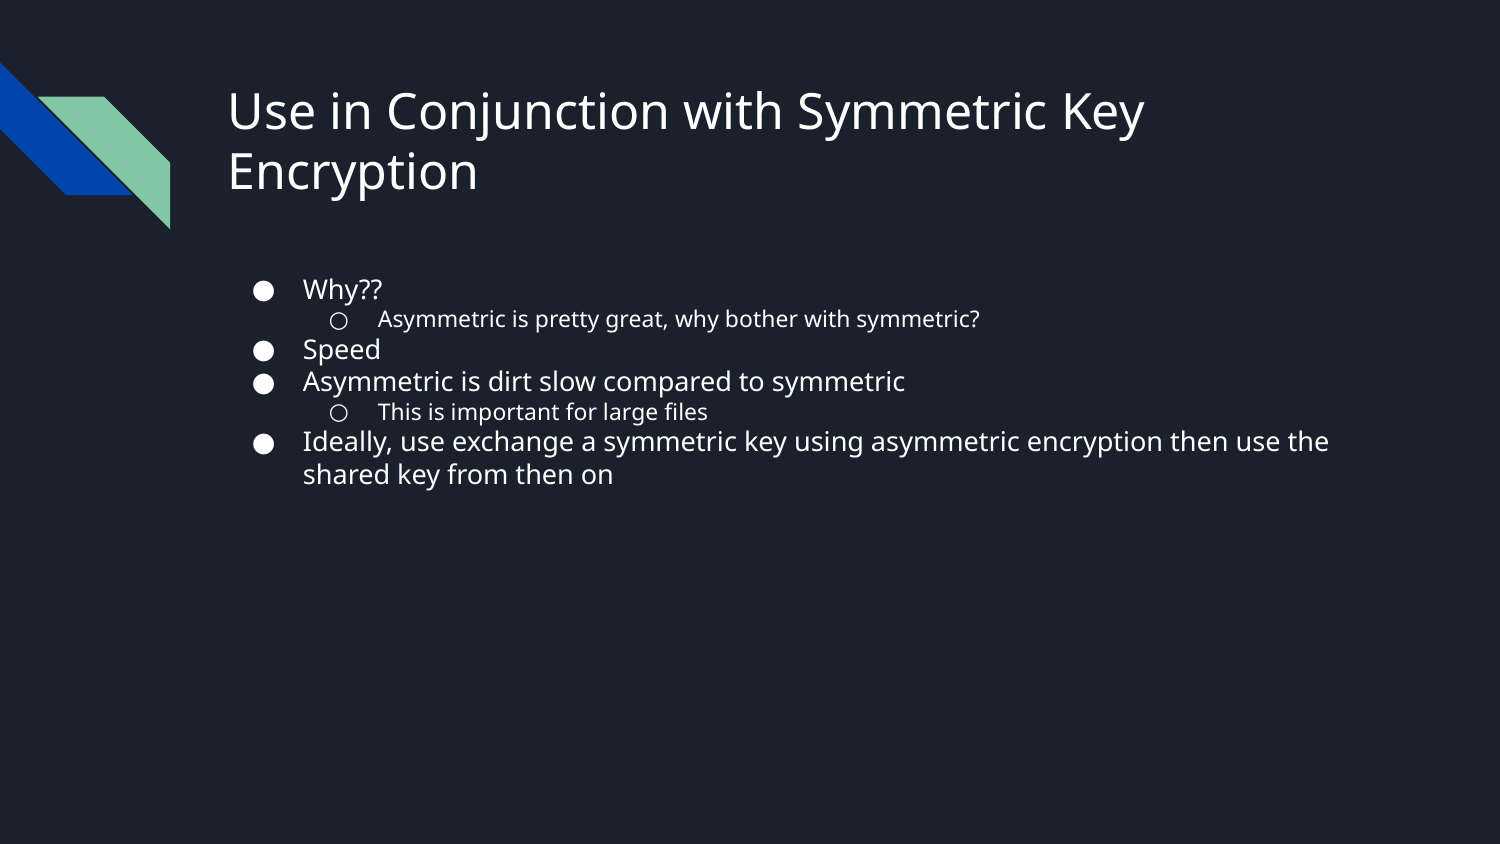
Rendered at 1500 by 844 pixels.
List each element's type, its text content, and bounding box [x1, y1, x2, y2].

list Why?? Asymmetric is pretty great, why bother with symmetric? Speed Asymmetric is dirt slow compared to symmetric This is important for large files Ideally, use exchange a symmetric key using asymmetric encryption then use the shared key from then on [212, 257, 1368, 735]
title Use in Conjunction with Symmetric Key Encryption [212, 64, 1368, 215]
